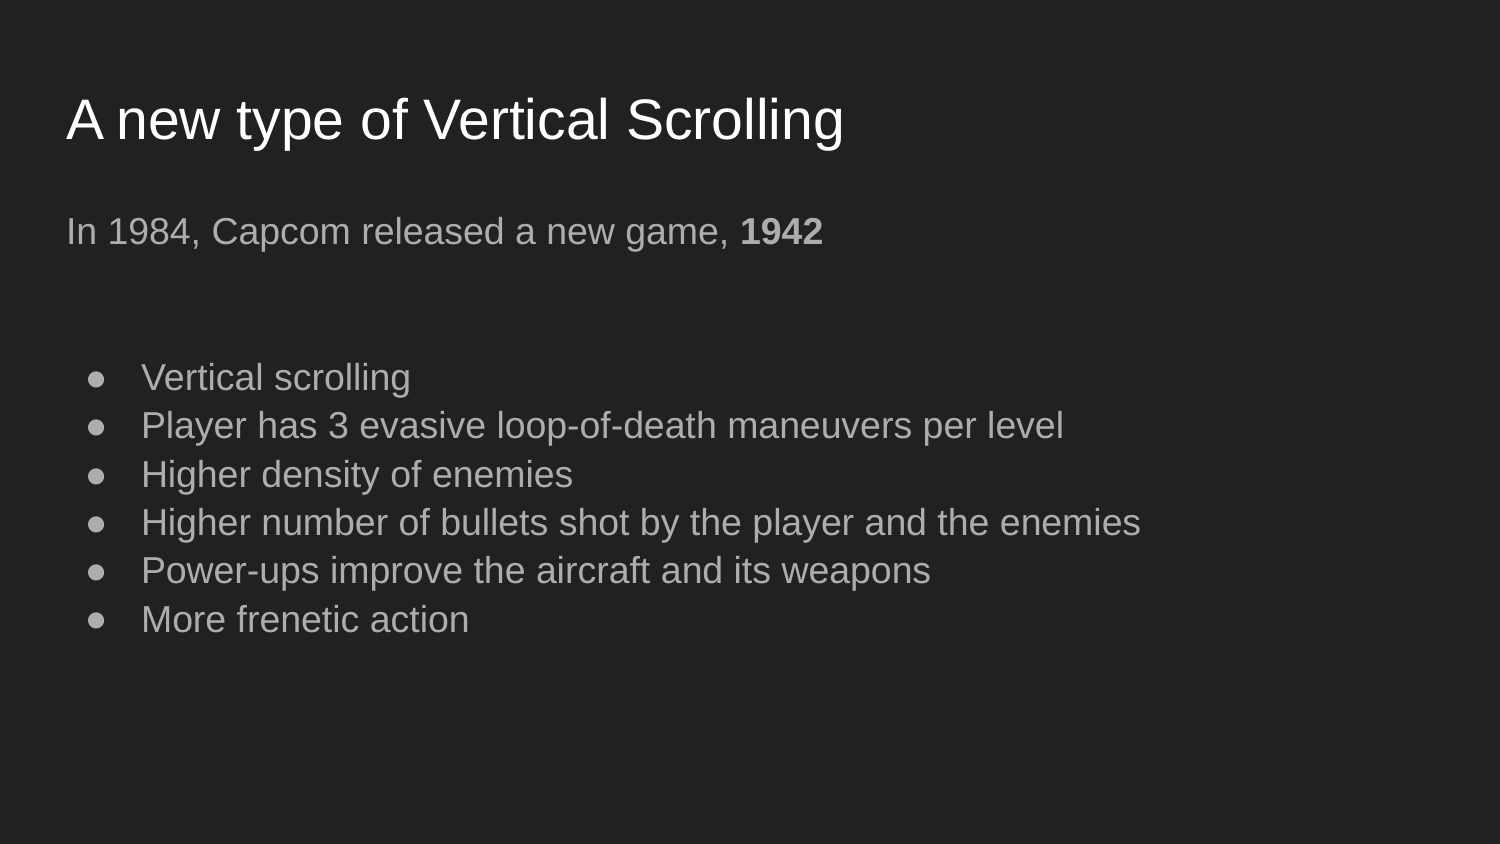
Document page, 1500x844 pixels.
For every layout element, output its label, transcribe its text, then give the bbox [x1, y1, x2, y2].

list In 1984, Capcom released a new game, 1942 Vertical scrolling Player has 3 evasive loop-of-death maneuvers per level Higher density of enemies Higher number of bullets shot by the player and the enemies Power-ups improve the aircraft and its weapons More frenetic action [51, 189, 1449, 750]
title A new type of Vertical Scrolling [51, 72, 1449, 167]
